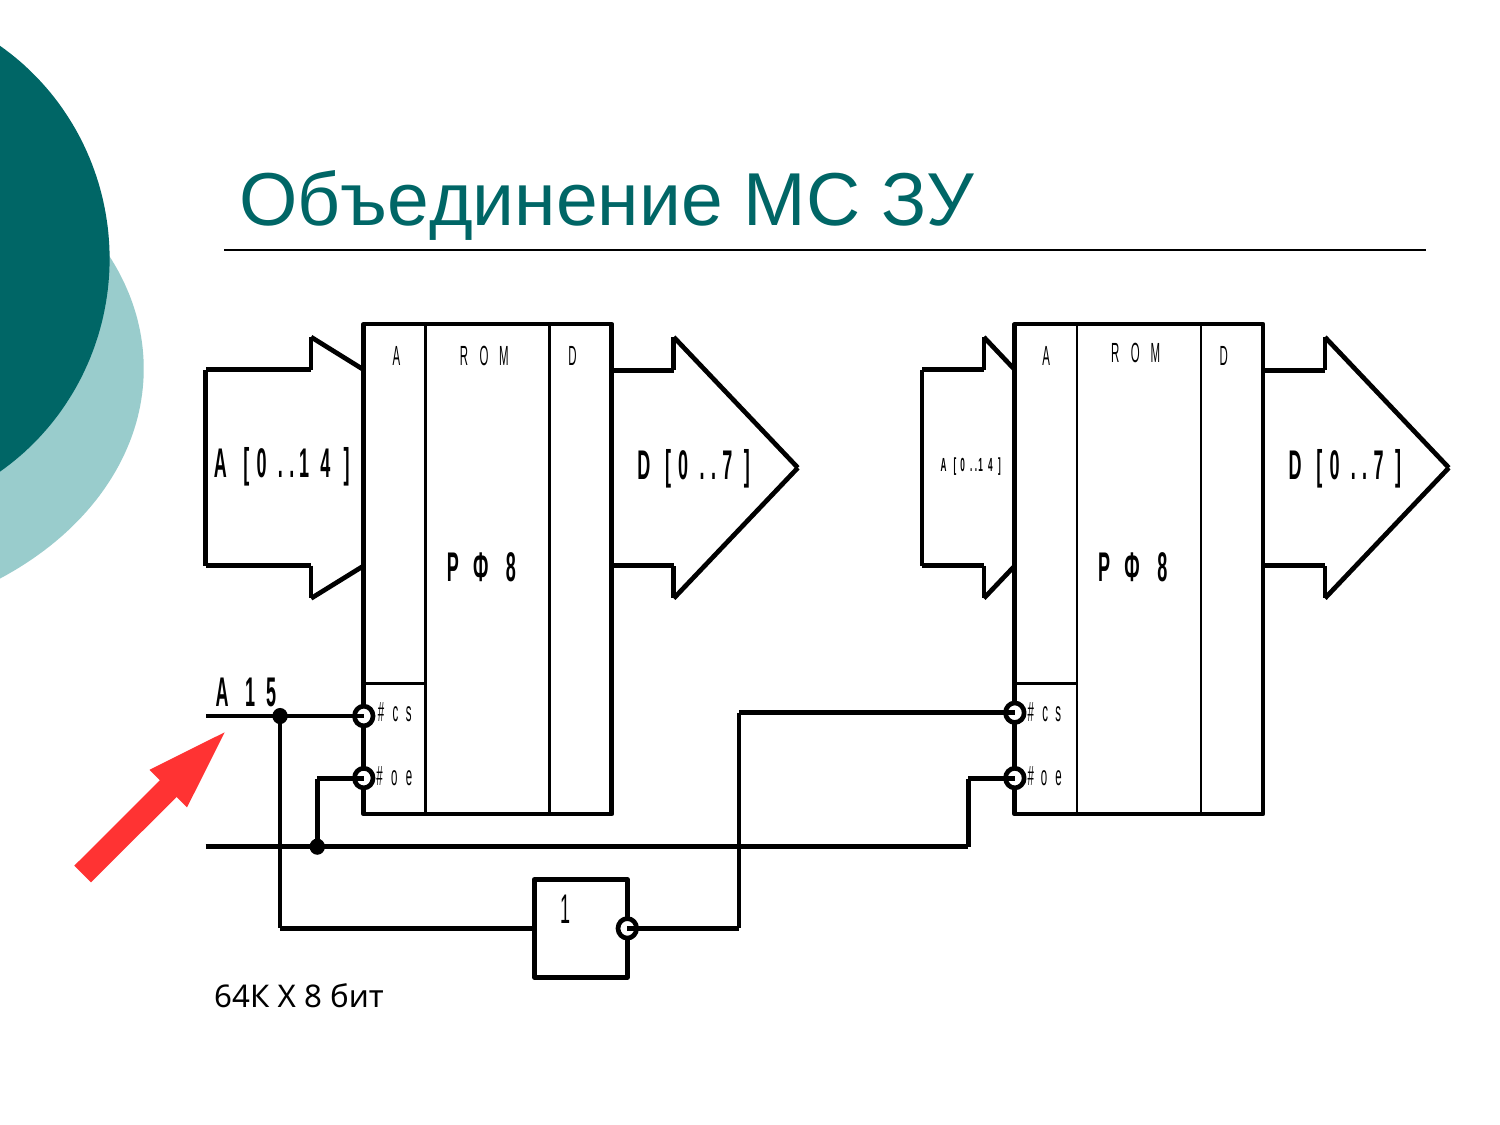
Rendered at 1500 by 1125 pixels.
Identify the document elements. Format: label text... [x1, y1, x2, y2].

subtitle 64К X 8 бит [205, 983, 1406, 1046]
picture [200, 318, 1454, 983]
title Объединение МС ЗУ [224, 60, 1425, 249]
